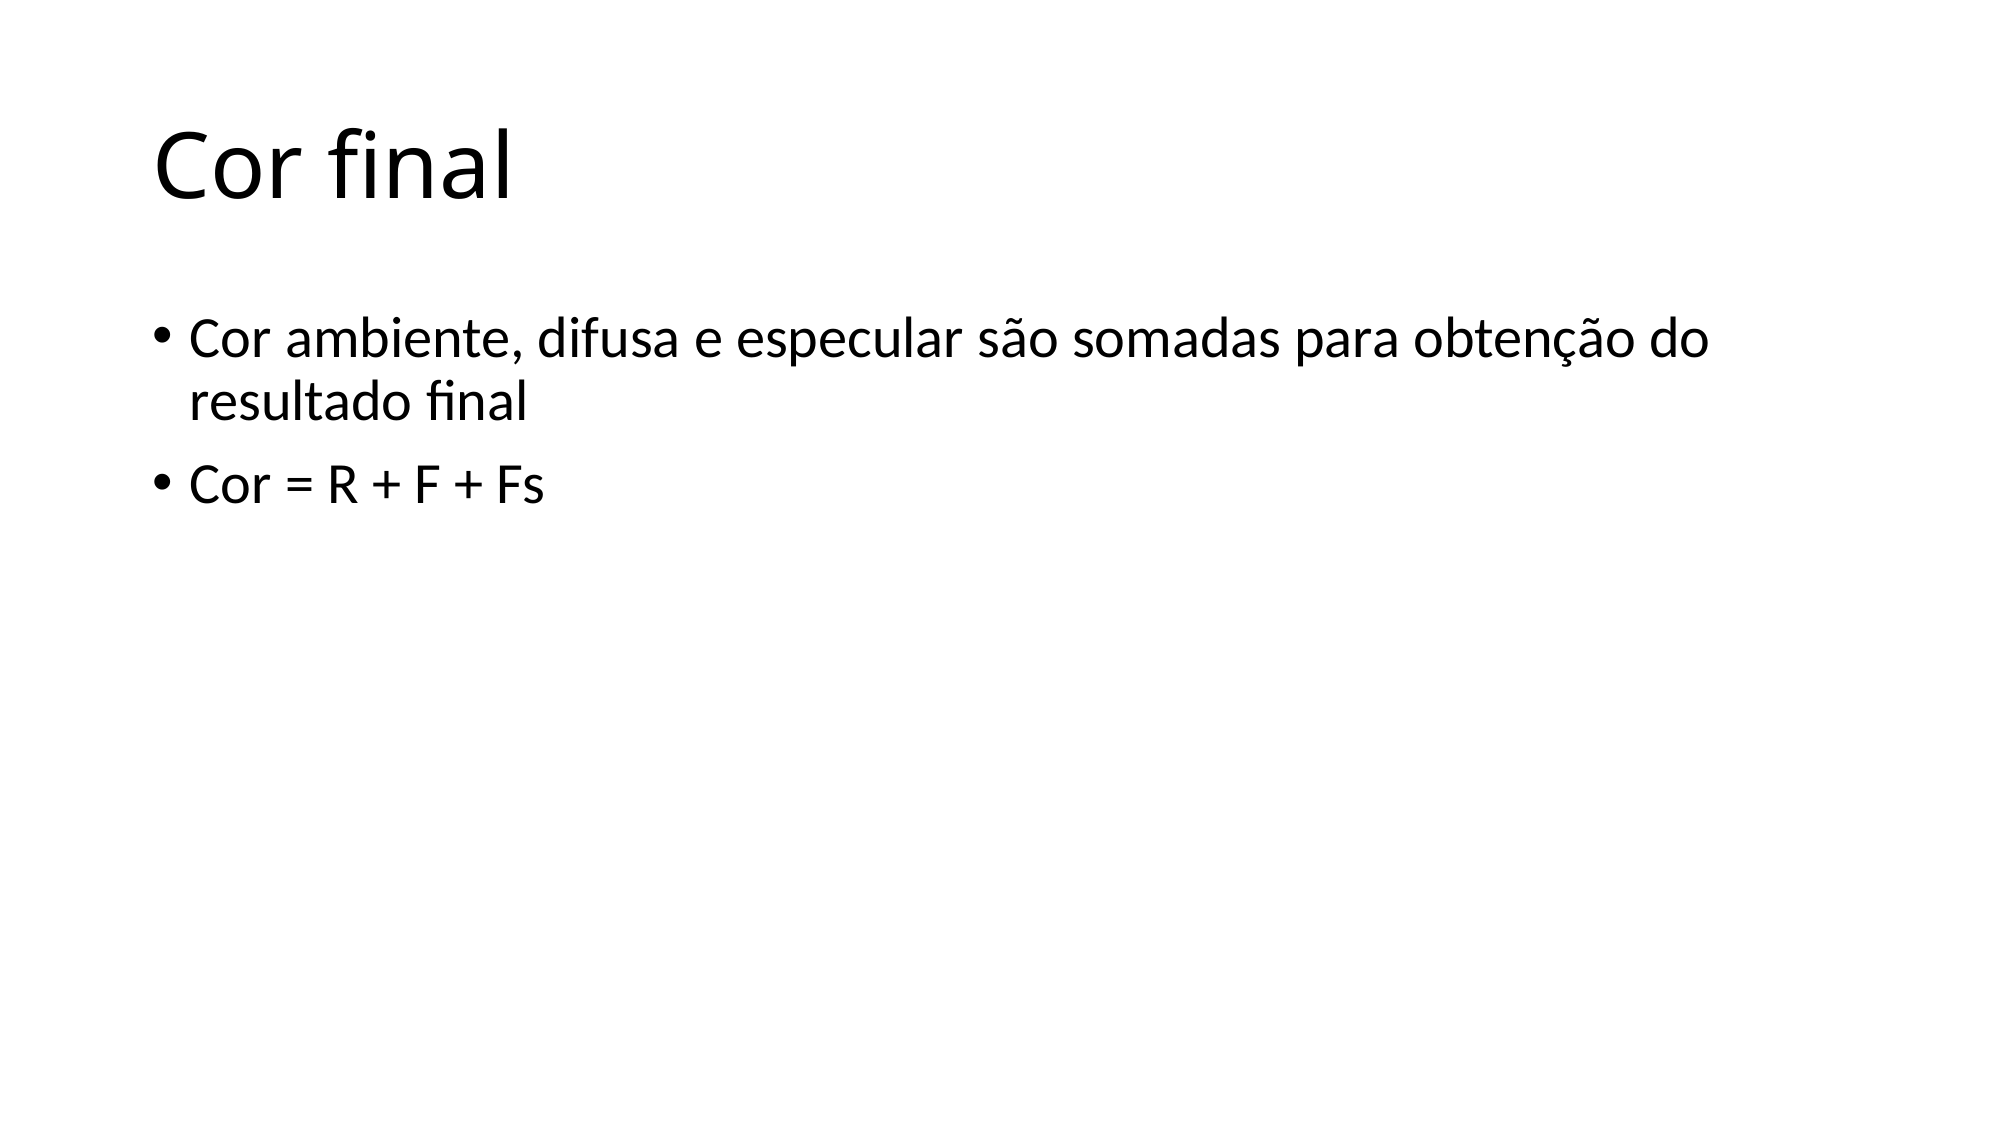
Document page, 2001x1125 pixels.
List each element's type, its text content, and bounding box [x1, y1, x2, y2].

list Cor ambiente, difusa e especular são somadas para obtenção do resultado final Cor = R + F + Fs [137, 299, 1863, 1014]
title Cor final [137, 59, 1863, 278]
